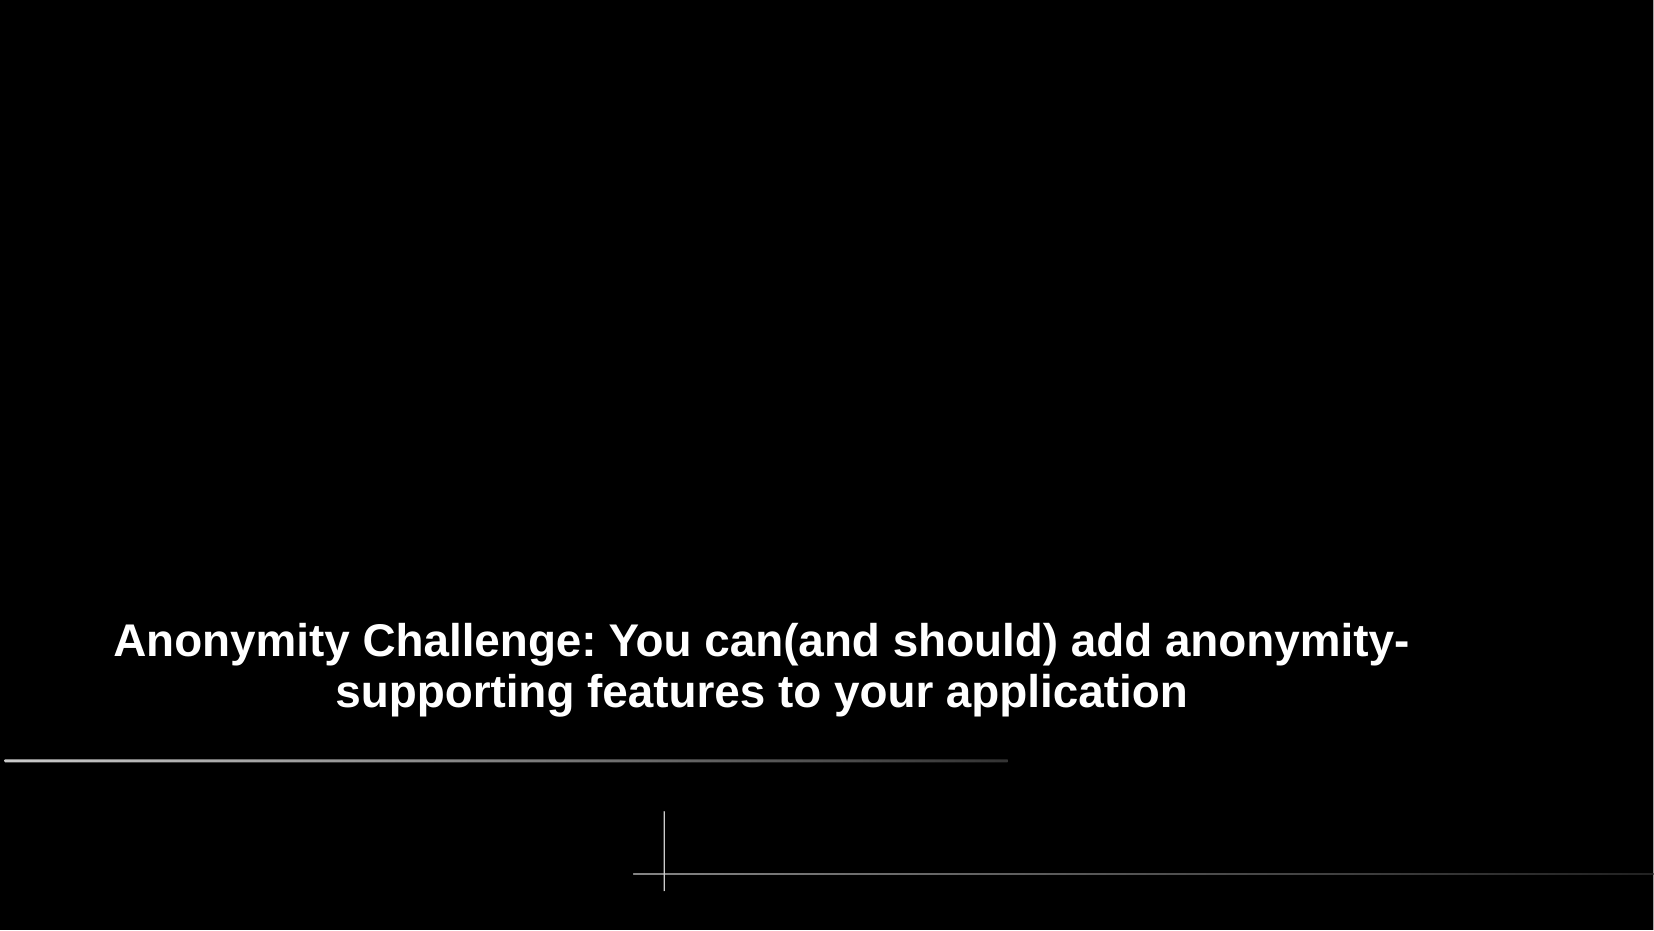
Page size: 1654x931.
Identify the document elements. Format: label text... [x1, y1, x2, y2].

title Anonymity Challenge: You can(and should) add anonymity-supporting features to your application [23, 614, 1501, 769]
